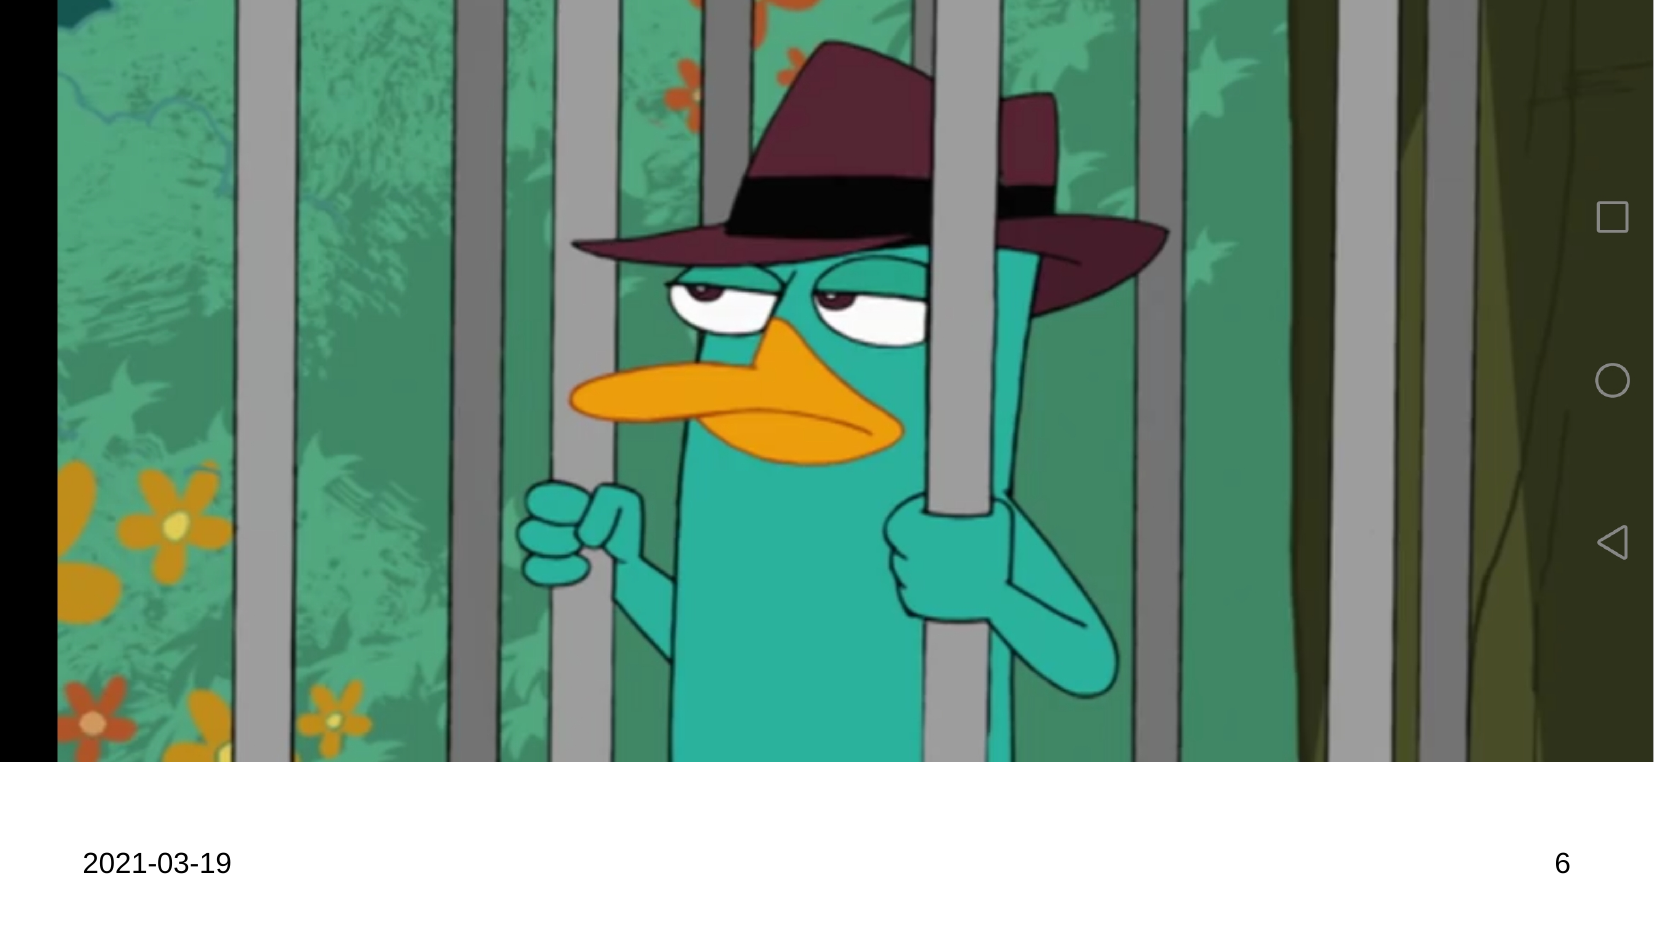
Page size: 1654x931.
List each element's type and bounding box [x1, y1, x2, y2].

picture [0, 0, 1654, 762]
